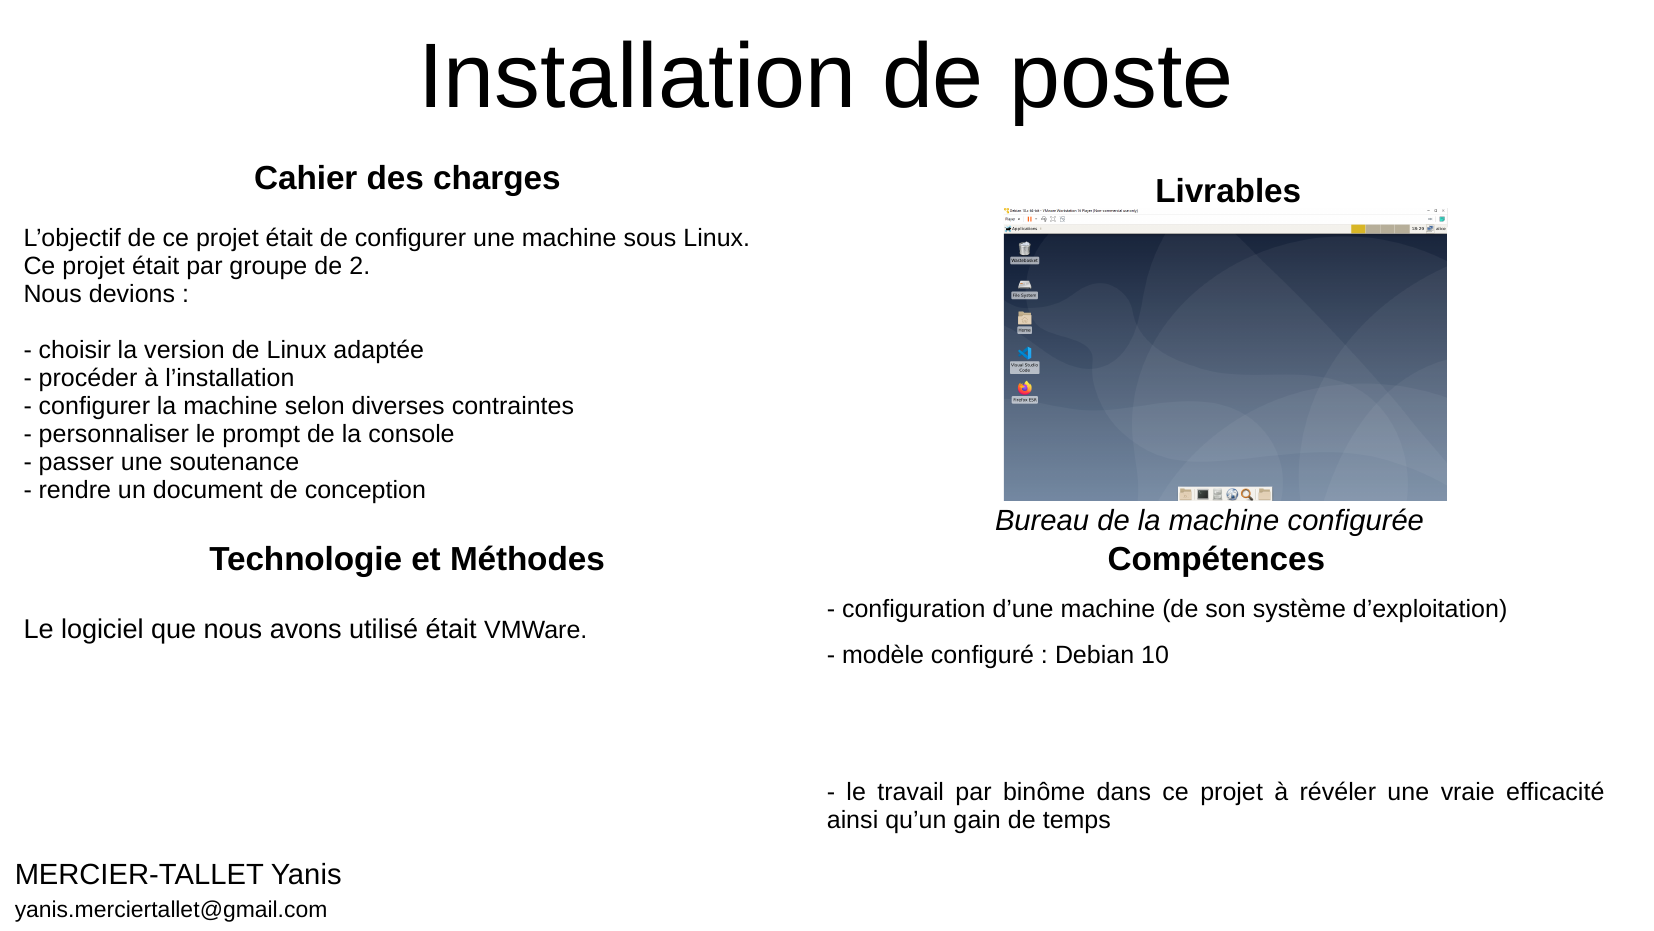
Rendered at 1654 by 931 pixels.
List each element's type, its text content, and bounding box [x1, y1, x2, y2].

text_box Bureau de la machine configurée [980, 496, 1465, 577]
text_box Compétences - configuration d’une machine (de son système d’exploitation) - modèle configuré : Debian 10 - le travail par binôme dans ce projet à révéler une vraie efficacité ainsi qu’un gain de temps [826, 540, 1607, 910]
text_box Cahier des charges L’objectif de ce projet était de configurer une machine sous Linux. Ce projet était par groupe de 2. Nous devions : - choisir la version de Linux adaptée - procéder à l’installation - configurer la machine selon diverses contraintes - personnaliser le prompt de la console - passer une soutenance - rendre un document de conception [23, 106, 792, 540]
text_box yanis.merciertallet@gmail.com [0, 889, 591, 931]
title Installation de poste [82, 0, 1571, 154]
text_box Technologie et Méthodes Le logiciel que nous avons utilisé était VMWare. [23, 540, 792, 898]
text_box Livrables [826, 165, 1630, 218]
text_box MERCIER-TALLET Yanis [0, 850, 461, 889]
picture [1003, 208, 1448, 501]
